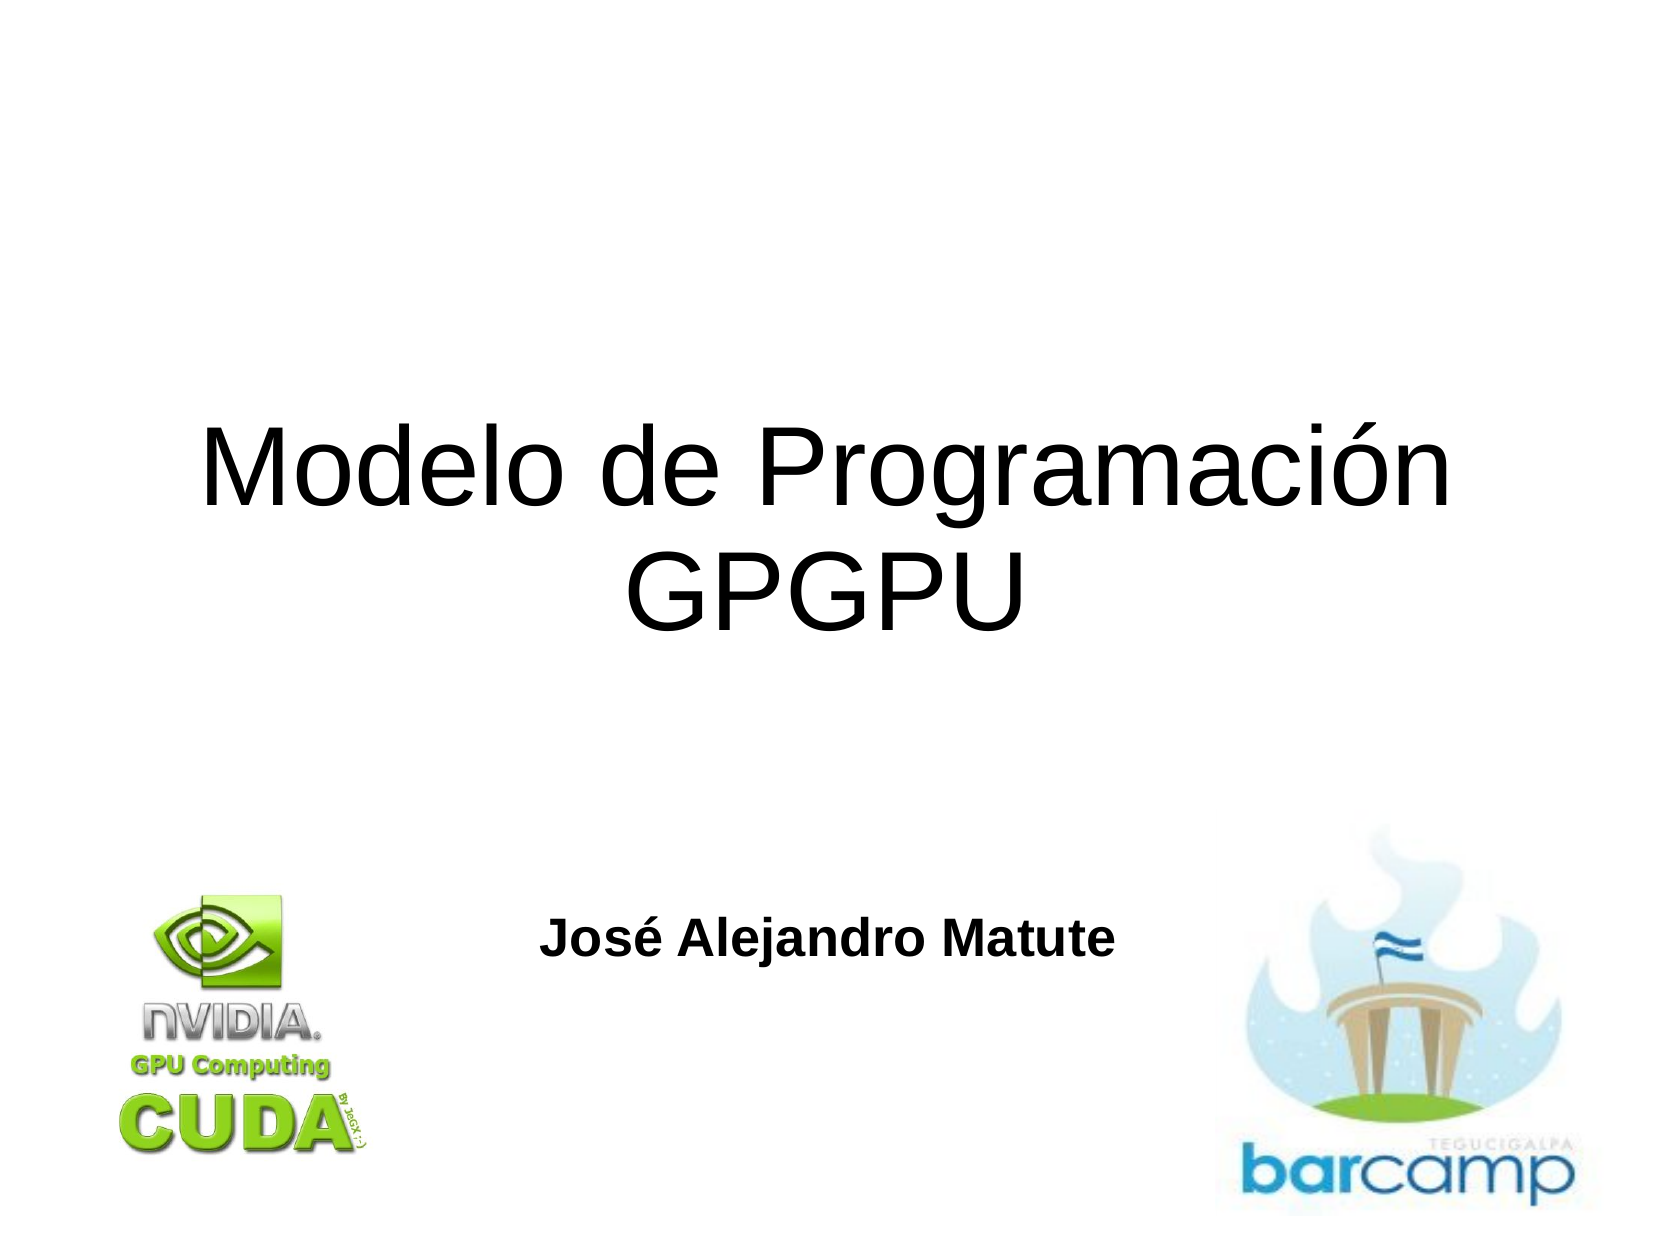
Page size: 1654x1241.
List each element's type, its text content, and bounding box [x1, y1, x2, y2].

picture [1215, 809, 1606, 1216]
text_box José Alejandro Matute [525, 900, 1148, 976]
picture [82, 1109, 385, 1185]
subtitle Modelo de Programación GPGPU [82, 75, 1571, 1109]
